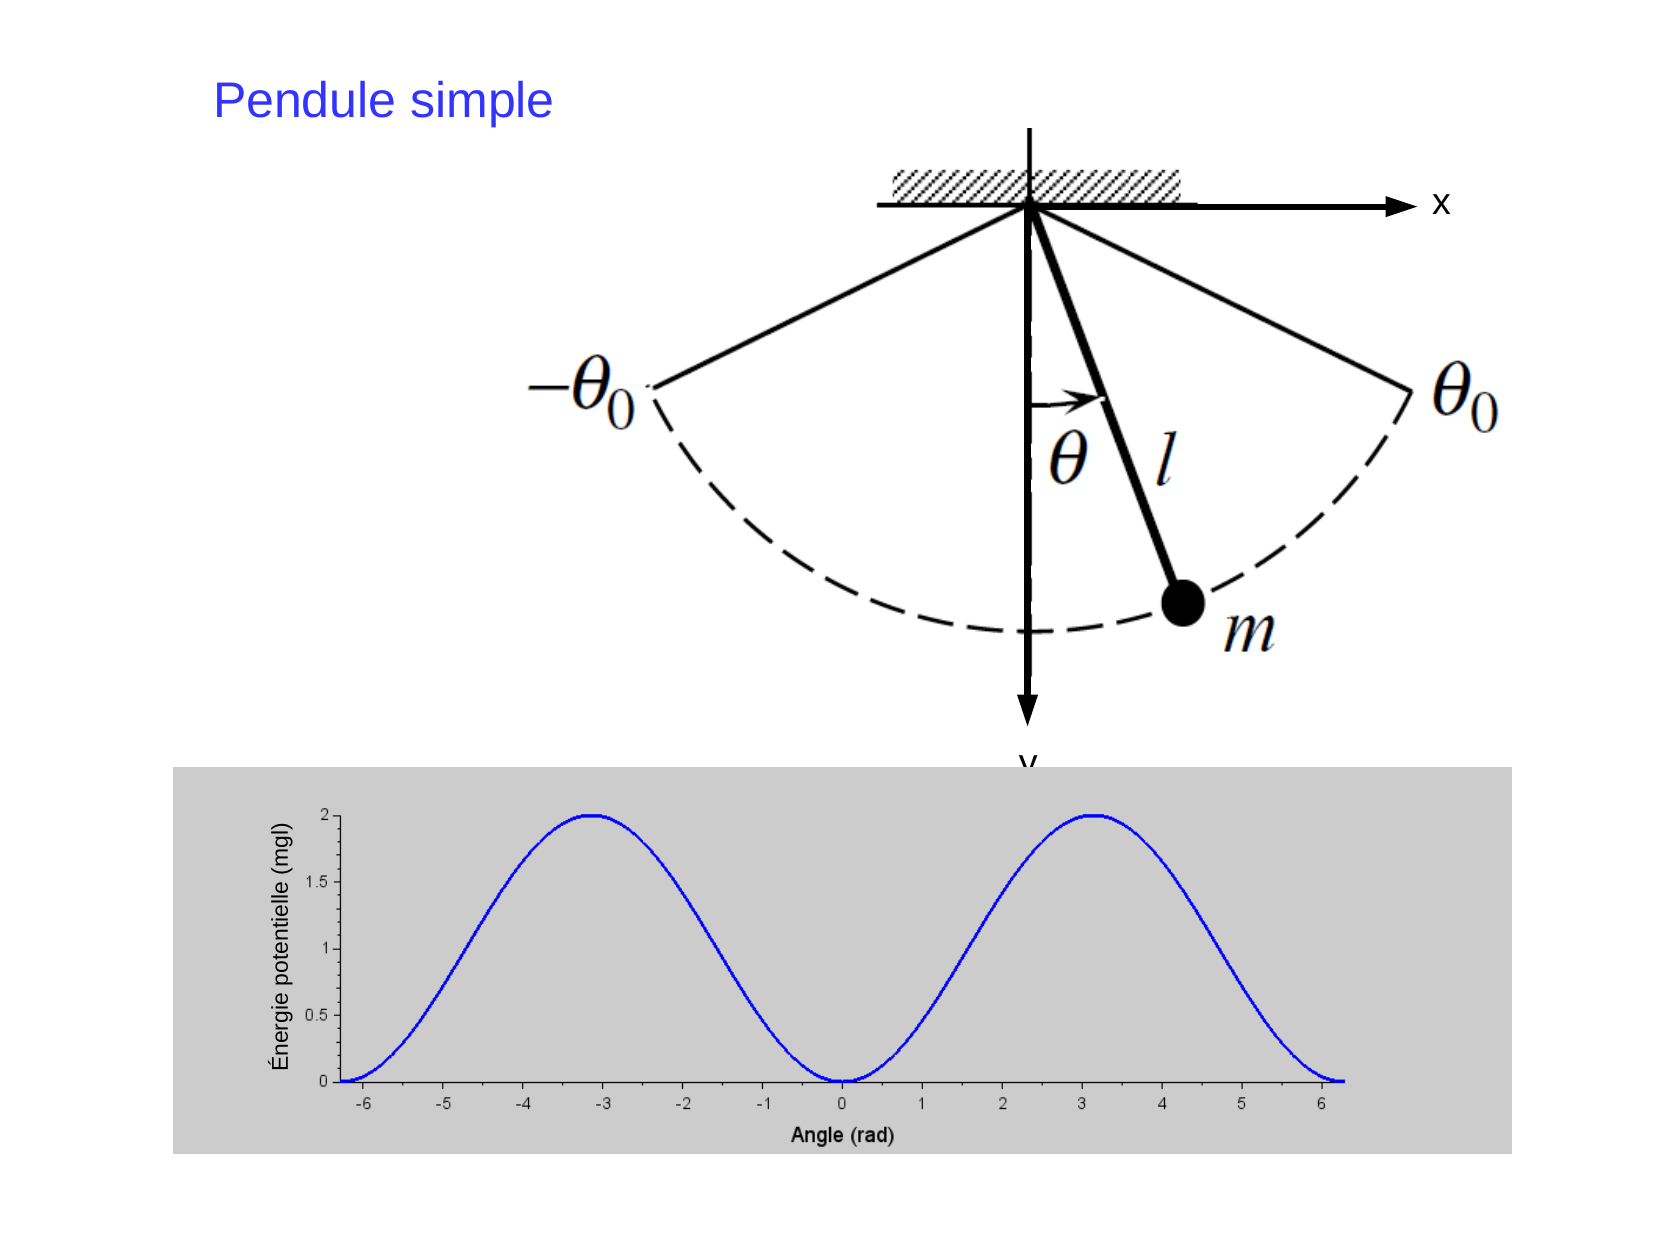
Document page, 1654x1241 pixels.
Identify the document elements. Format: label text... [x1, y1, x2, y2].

text_box y [1003, 734, 1052, 767]
text_box [218, 791, 302, 1111]
picture [519, 128, 1514, 691]
text_box x [1417, 173, 1465, 231]
picture [173, 767, 1512, 1154]
text_box Pendule simple [124, 64, 644, 142]
text_box Énergie potentielle (mgl) [259, 803, 317, 1087]
